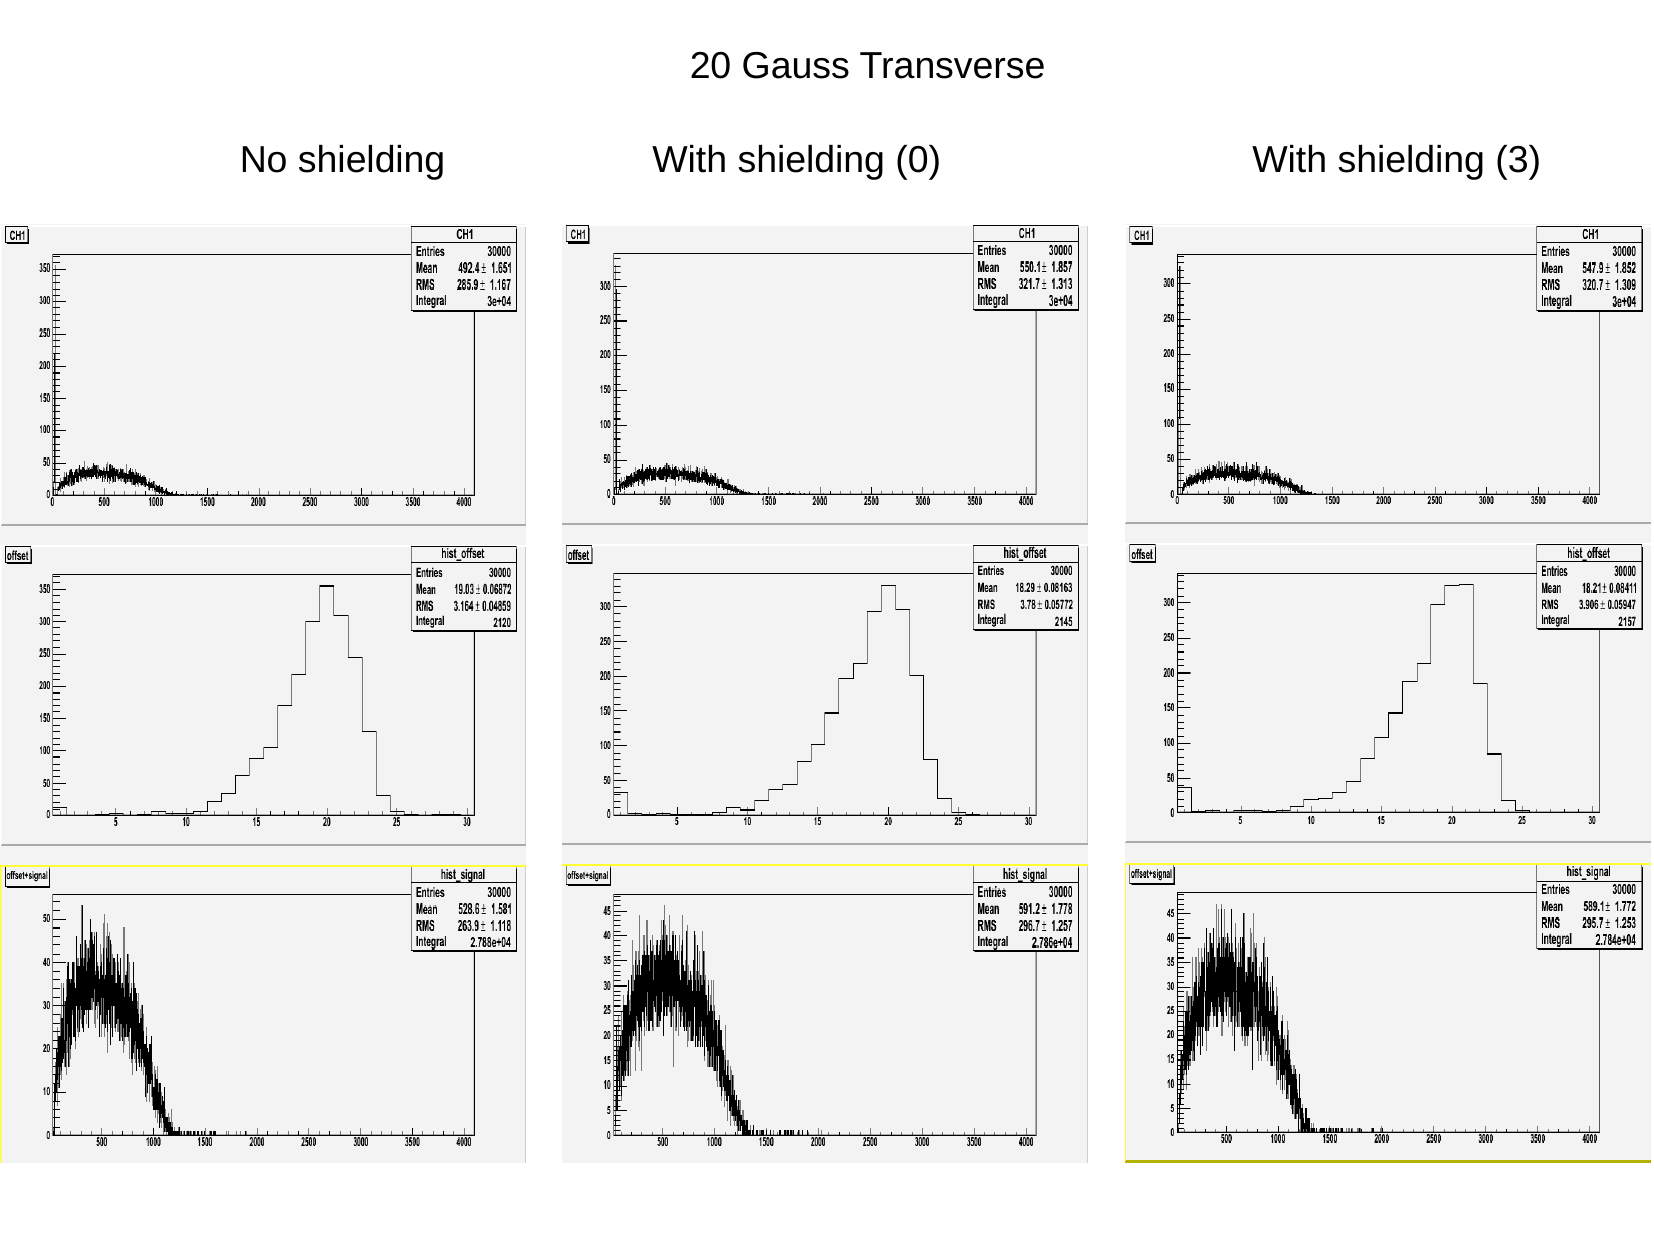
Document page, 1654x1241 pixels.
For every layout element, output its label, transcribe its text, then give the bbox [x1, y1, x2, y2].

picture [1125, 224, 1651, 1163]
text_box With shielding (3) [1237, 130, 1576, 188]
text_box With shielding (0) [637, 130, 976, 188]
picture [562, 224, 1088, 1163]
text_box No shielding [225, 130, 563, 188]
text_box 20 Gauss Transverse [675, 37, 1126, 95]
picture [0, 224, 526, 1163]
